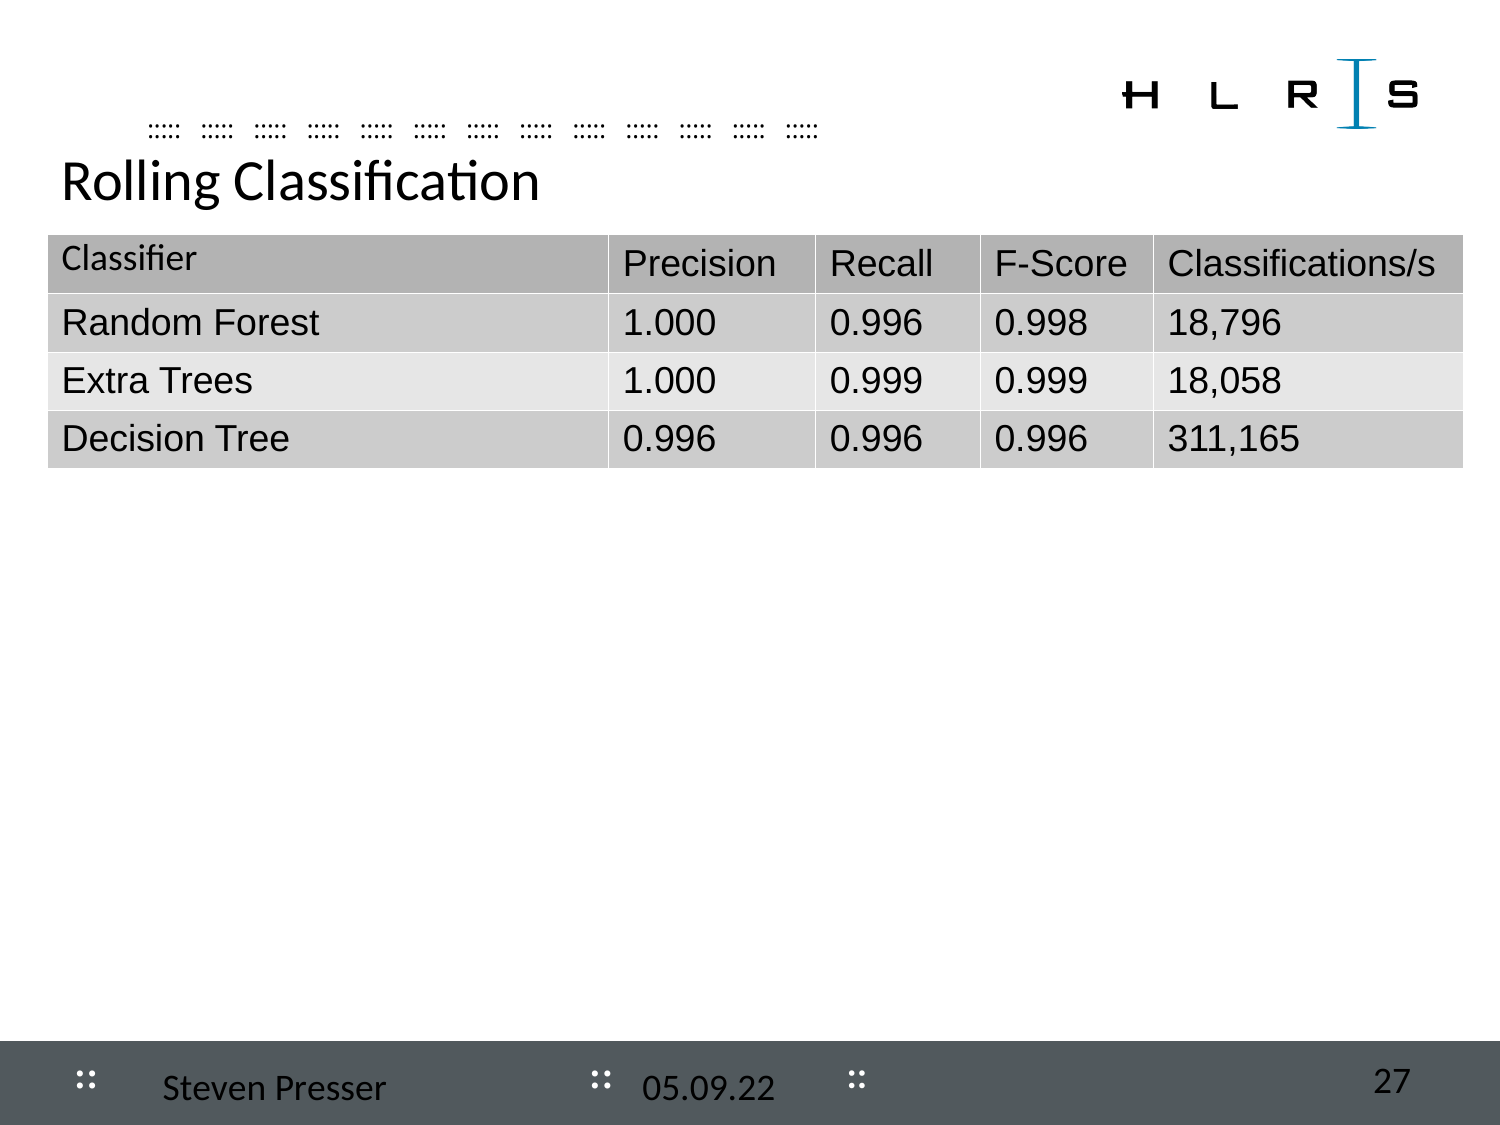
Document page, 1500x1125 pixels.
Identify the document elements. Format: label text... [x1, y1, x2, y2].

table_header Classifications/s [1154, 235, 1463, 293]
table_cell 1.000 [609, 294, 815, 352]
table_cell 0.996 [816, 294, 980, 352]
table_cell 0.998 [981, 294, 1153, 352]
table_cell Random Forest [48, 294, 608, 352]
table_cell Decision Tree [48, 411, 608, 468]
table_cell 0.999 [981, 353, 1153, 410]
title Rolling Classification [46, 108, 1464, 234]
table_header Recall [816, 235, 980, 293]
table_header Classifier [48, 235, 608, 293]
table_header F-Score [981, 235, 1153, 293]
table_cell 0.999 [816, 353, 980, 410]
picture [1122, 59, 1353, 108]
table_cell 1.000 [609, 353, 815, 410]
table_cell 18,058 [1154, 353, 1463, 410]
table_cell 0.996 [816, 411, 980, 468]
table_header Precision [609, 235, 815, 293]
table_cell 18,796 [1154, 294, 1463, 352]
picture [1360, 59, 1418, 108]
table_cell 0.996 [609, 411, 815, 468]
table_cell Extra Trees [48, 353, 608, 410]
table_cell 0.996 [981, 411, 1153, 468]
table_cell 311,165 [1154, 411, 1463, 468]
